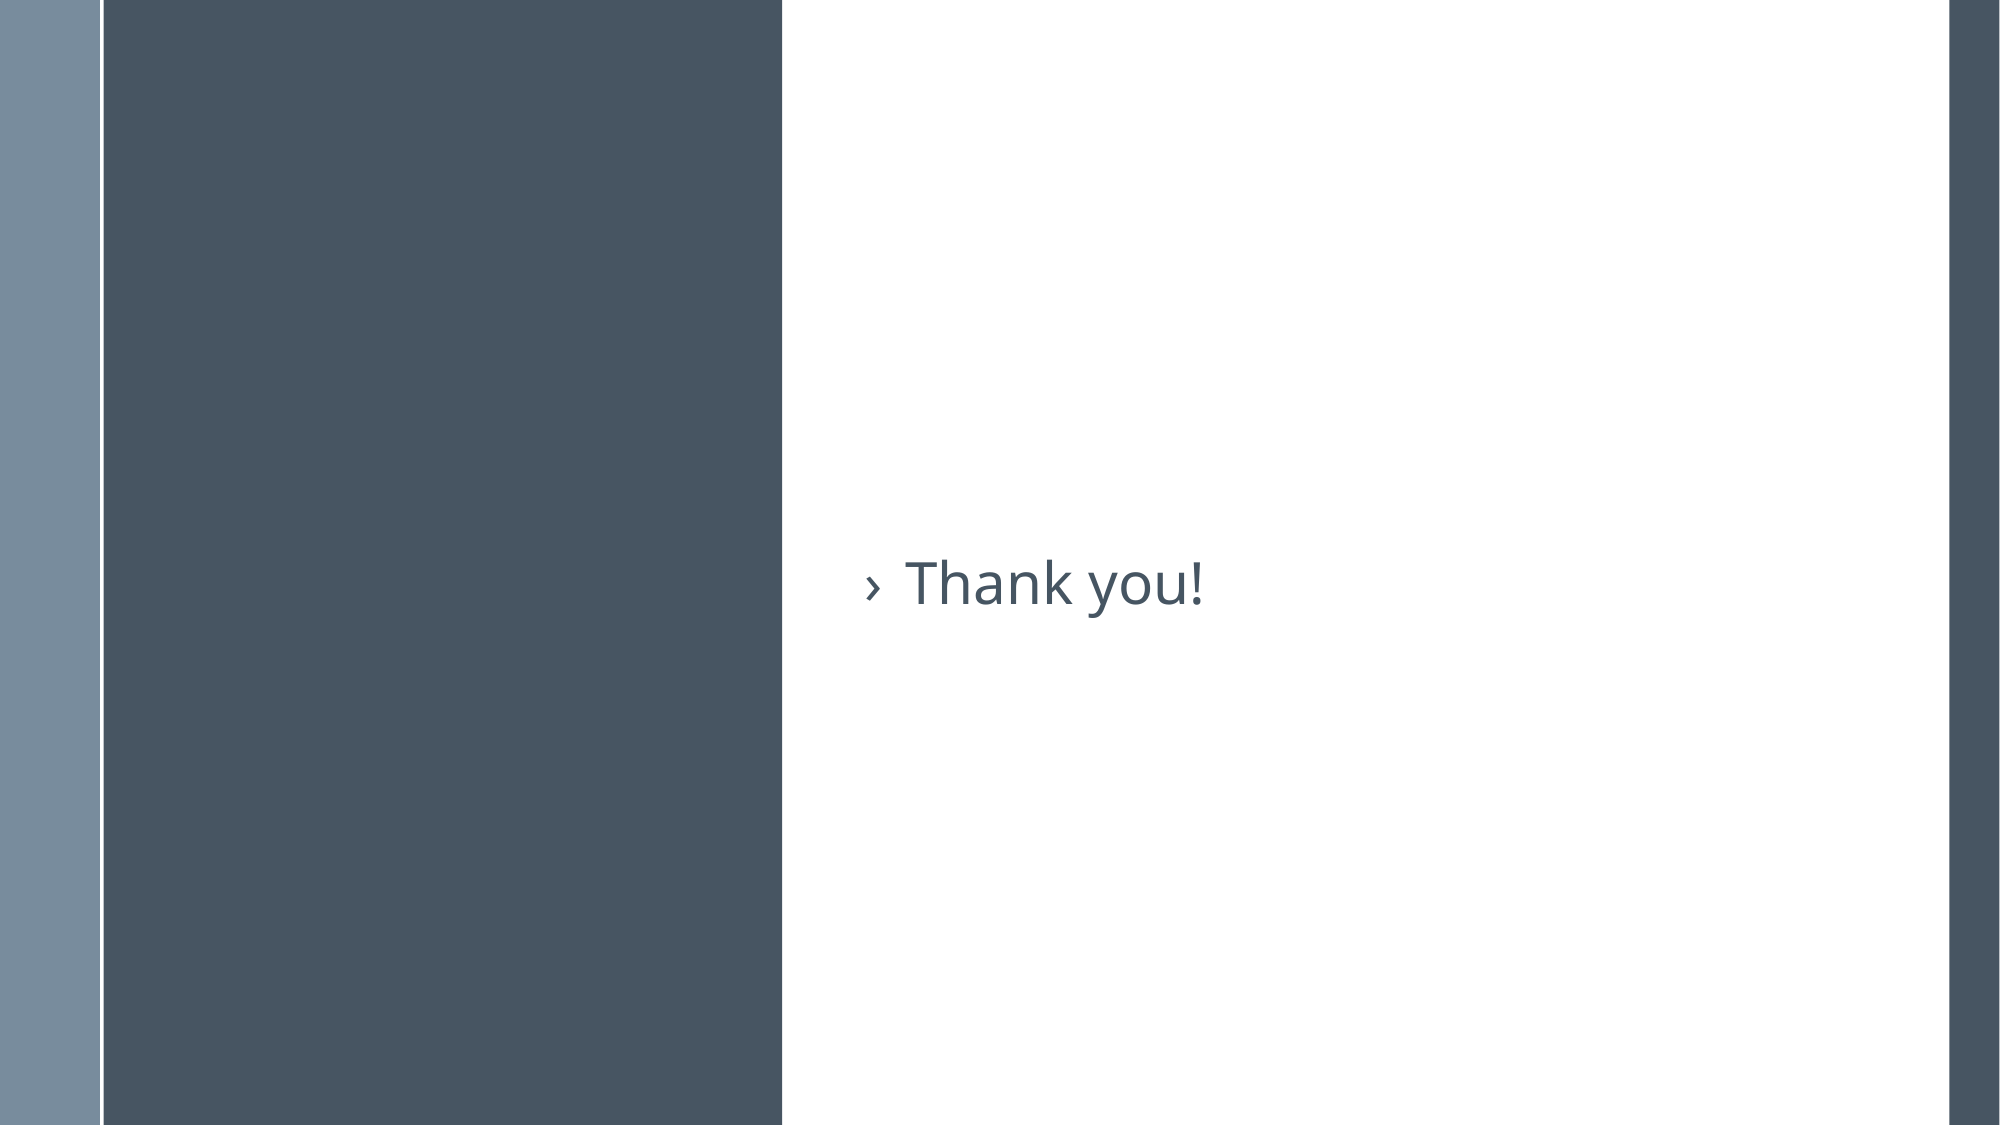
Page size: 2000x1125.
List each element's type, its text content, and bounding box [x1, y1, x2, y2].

text_box Thank you! [849, 79, 1867, 1013]
